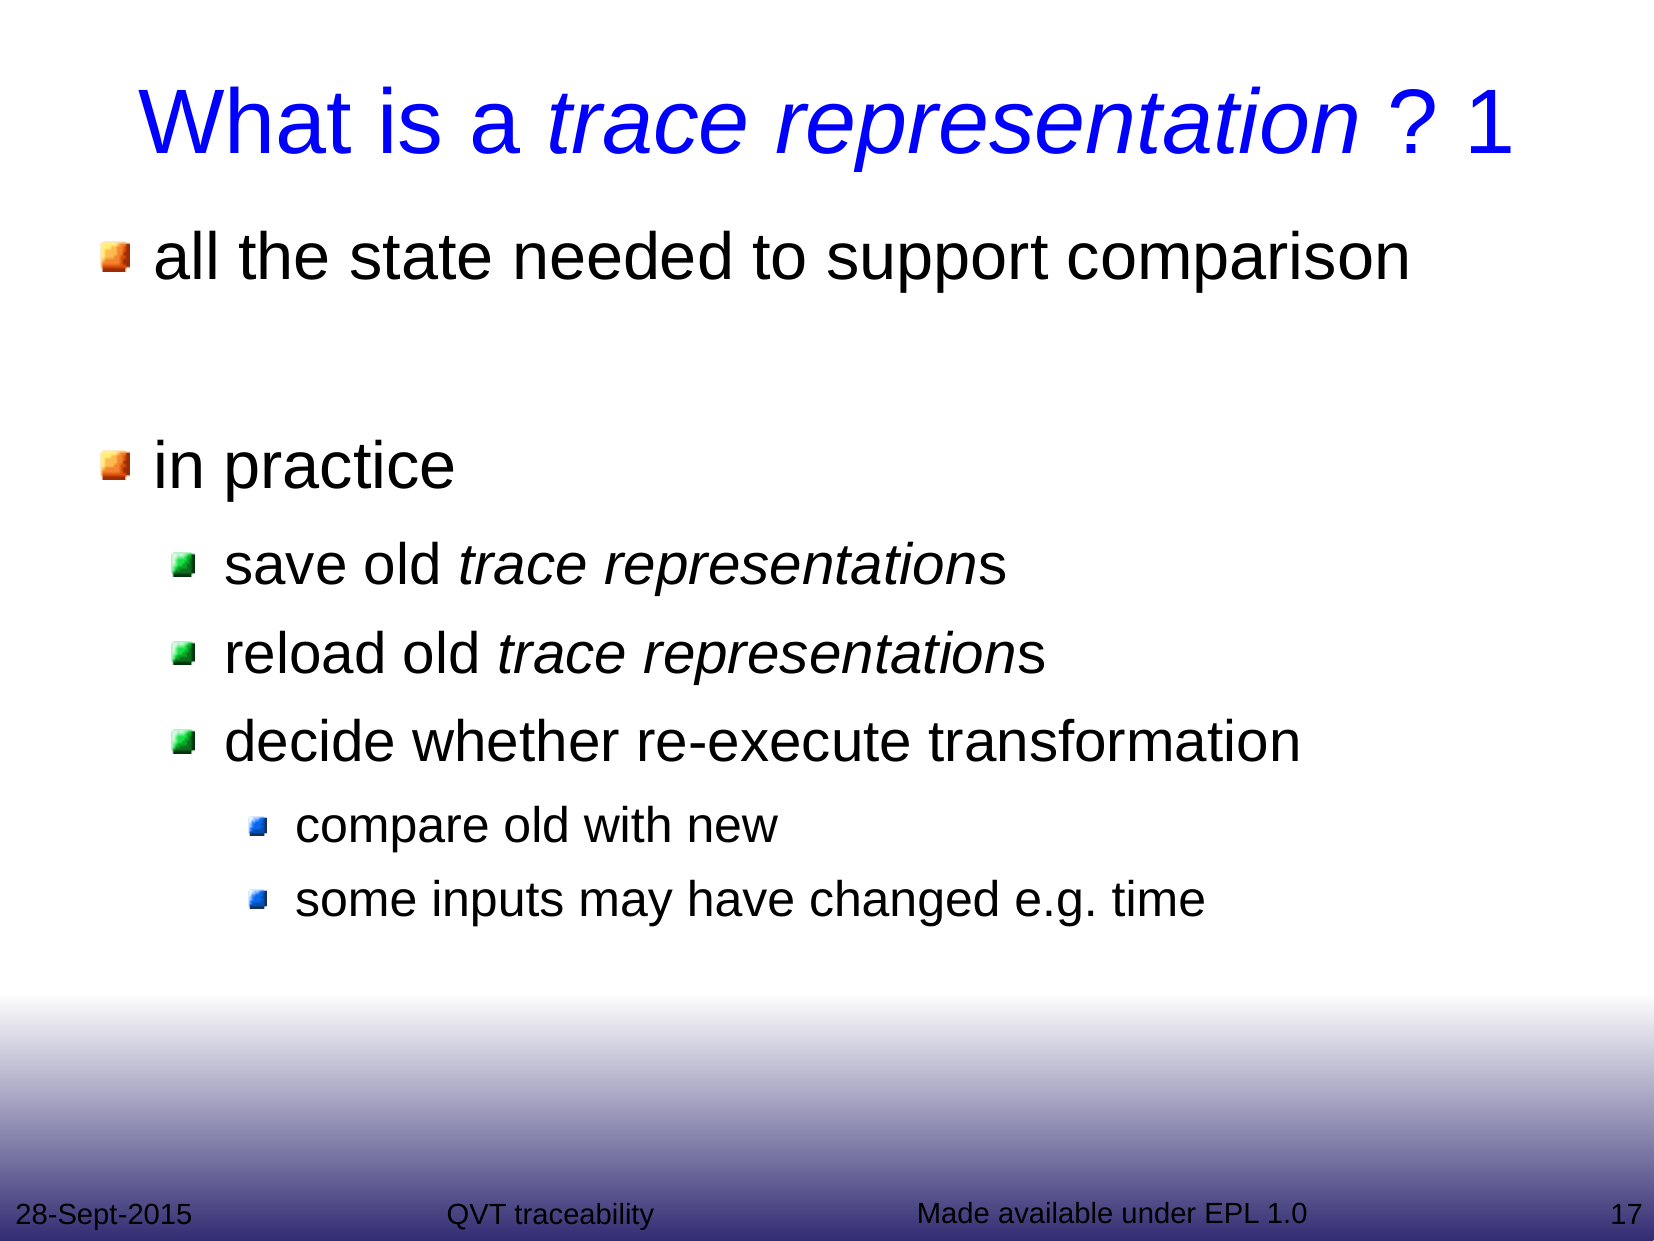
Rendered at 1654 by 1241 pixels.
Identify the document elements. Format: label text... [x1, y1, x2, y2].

title What is a trace representation ? 1 [82, 49, 1571, 195]
list all the state needed to support comparison in practice save old trace representations reload old trace representations decide whether re-execute transformation compare old with new some inputs may have changed e.g. time [82, 218, 1571, 1130]
